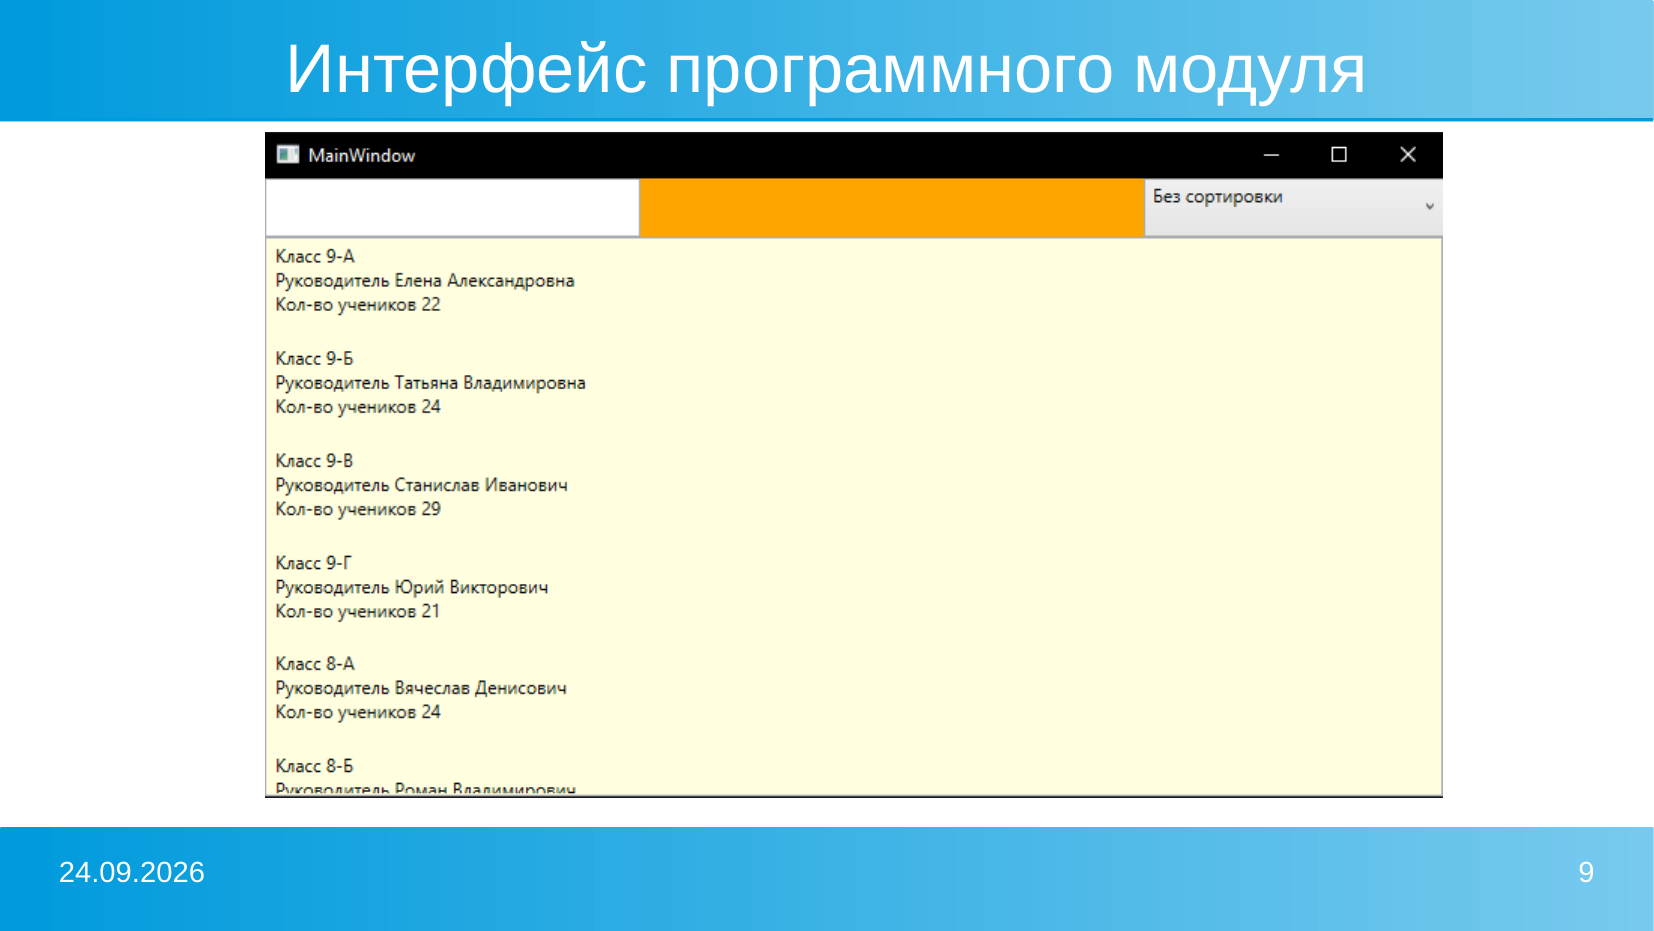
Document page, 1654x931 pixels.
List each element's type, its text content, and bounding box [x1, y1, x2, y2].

title Интерфейс программного модуля [59, 29, 1595, 108]
picture [265, 132, 1443, 798]
